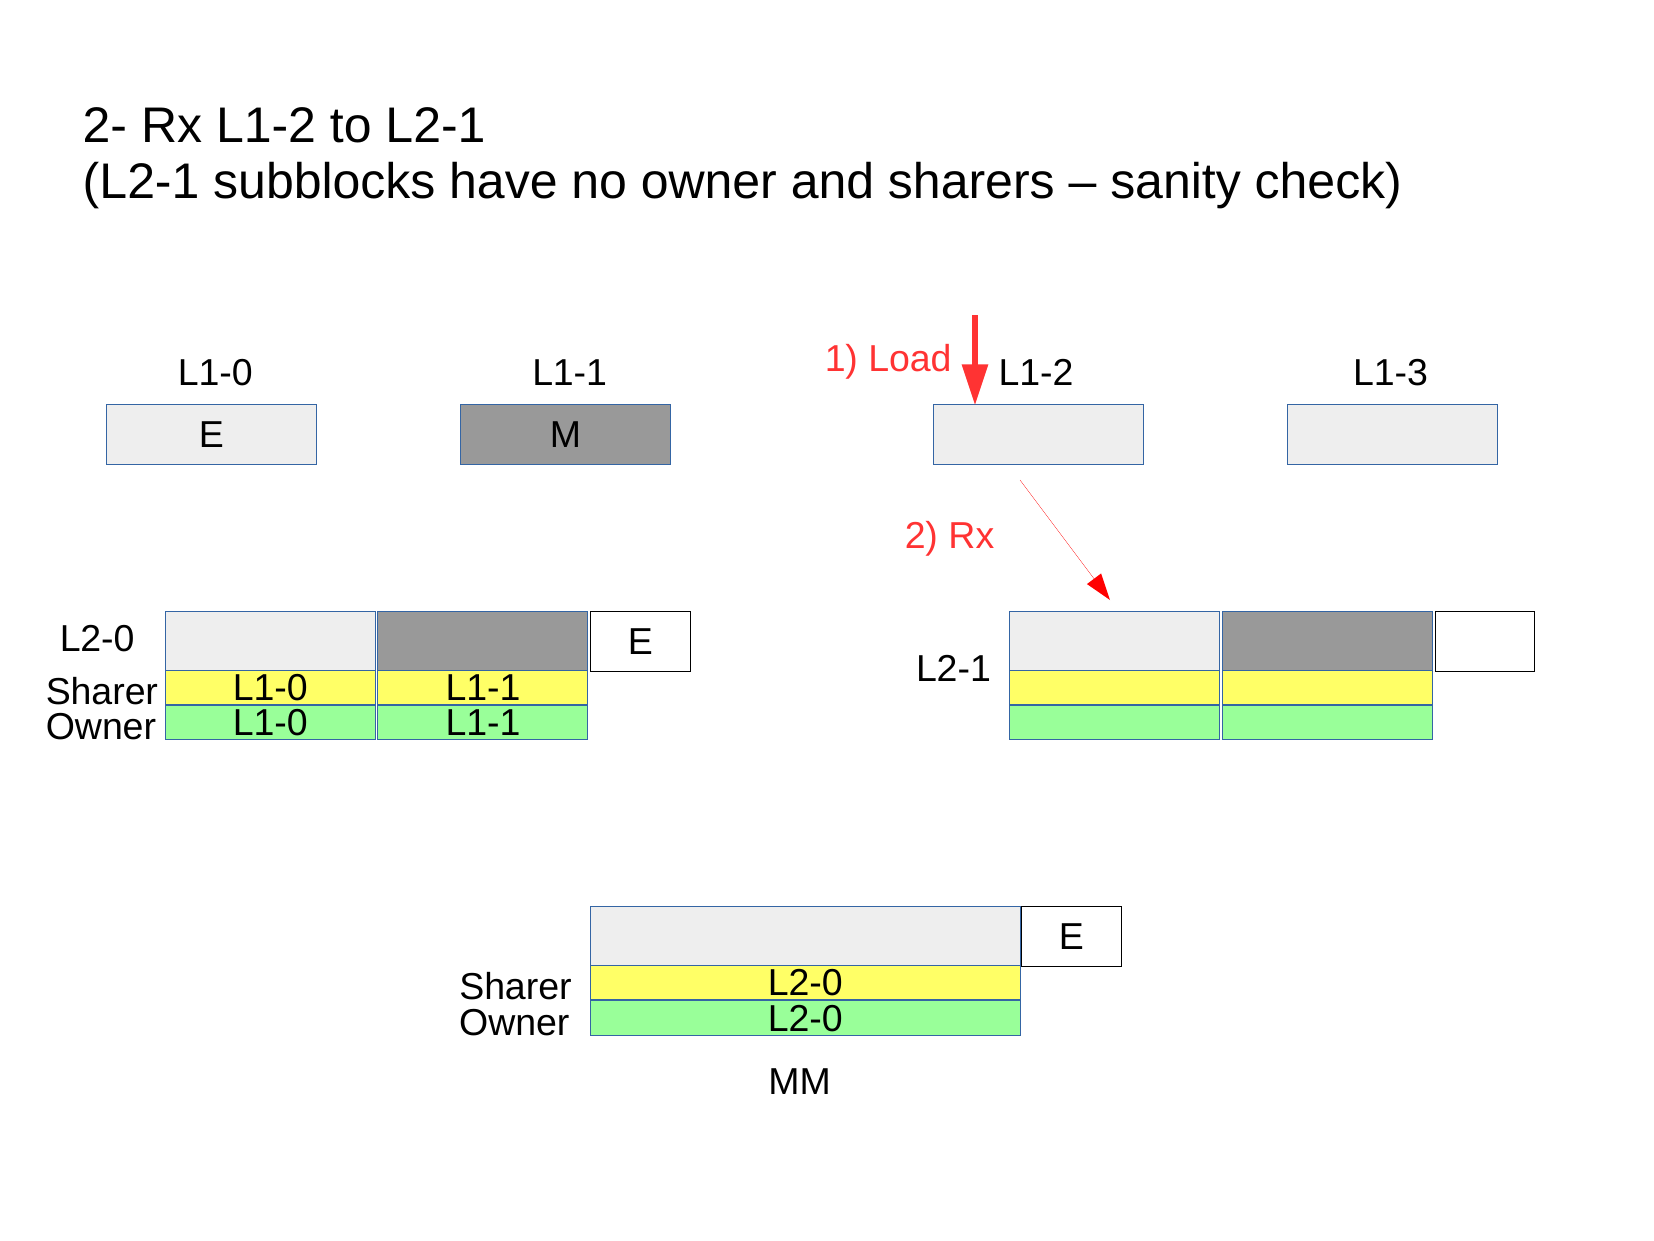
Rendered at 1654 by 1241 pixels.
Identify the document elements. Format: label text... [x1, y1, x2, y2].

text_box L2-0 [45, 610, 181, 668]
text_box L1-1 [377, 670, 588, 705]
text_box L1-1 [377, 705, 588, 740]
text_box 2) Rx [889, 507, 1010, 564]
text_box M [460, 404, 671, 465]
text_box L2-0 [590, 1000, 1021, 1036]
title 2- Rx L1-2 to L2-1 (L2-1 subblocks have no owner and sharers – sanity check) [82, 49, 1571, 257]
text_box 1) Load [810, 330, 969, 387]
text_box [933, 404, 1144, 465]
text_box [1435, 611, 1535, 672]
text_box Owner [444, 1016, 585, 1051]
text_box L1-0 [171, 705, 376, 740]
text_box E [590, 611, 691, 672]
text_box L1-0 [174, 670, 376, 705]
text_box L1-0 [163, 344, 299, 402]
text_box L1-3 [1338, 344, 1474, 402]
text_box Owner [31, 720, 171, 756]
text_box [1287, 404, 1498, 465]
text_box Sharer [31, 662, 174, 720]
text_box L2-0 [590, 965, 1021, 1000]
text_box [174, 611, 376, 670]
text_box [590, 906, 1021, 965]
text_box [1222, 611, 1433, 740]
text_box E [106, 404, 317, 465]
text_box L1-1 [517, 344, 653, 402]
text_box MM [753, 1053, 889, 1111]
text_box L2-1 [901, 639, 1037, 697]
text_box Sharer [444, 958, 587, 1016]
text_box [377, 611, 588, 670]
text_box [1009, 611, 1220, 740]
text_box L1-2 [983, 344, 1119, 402]
text_box E [1021, 906, 1122, 967]
